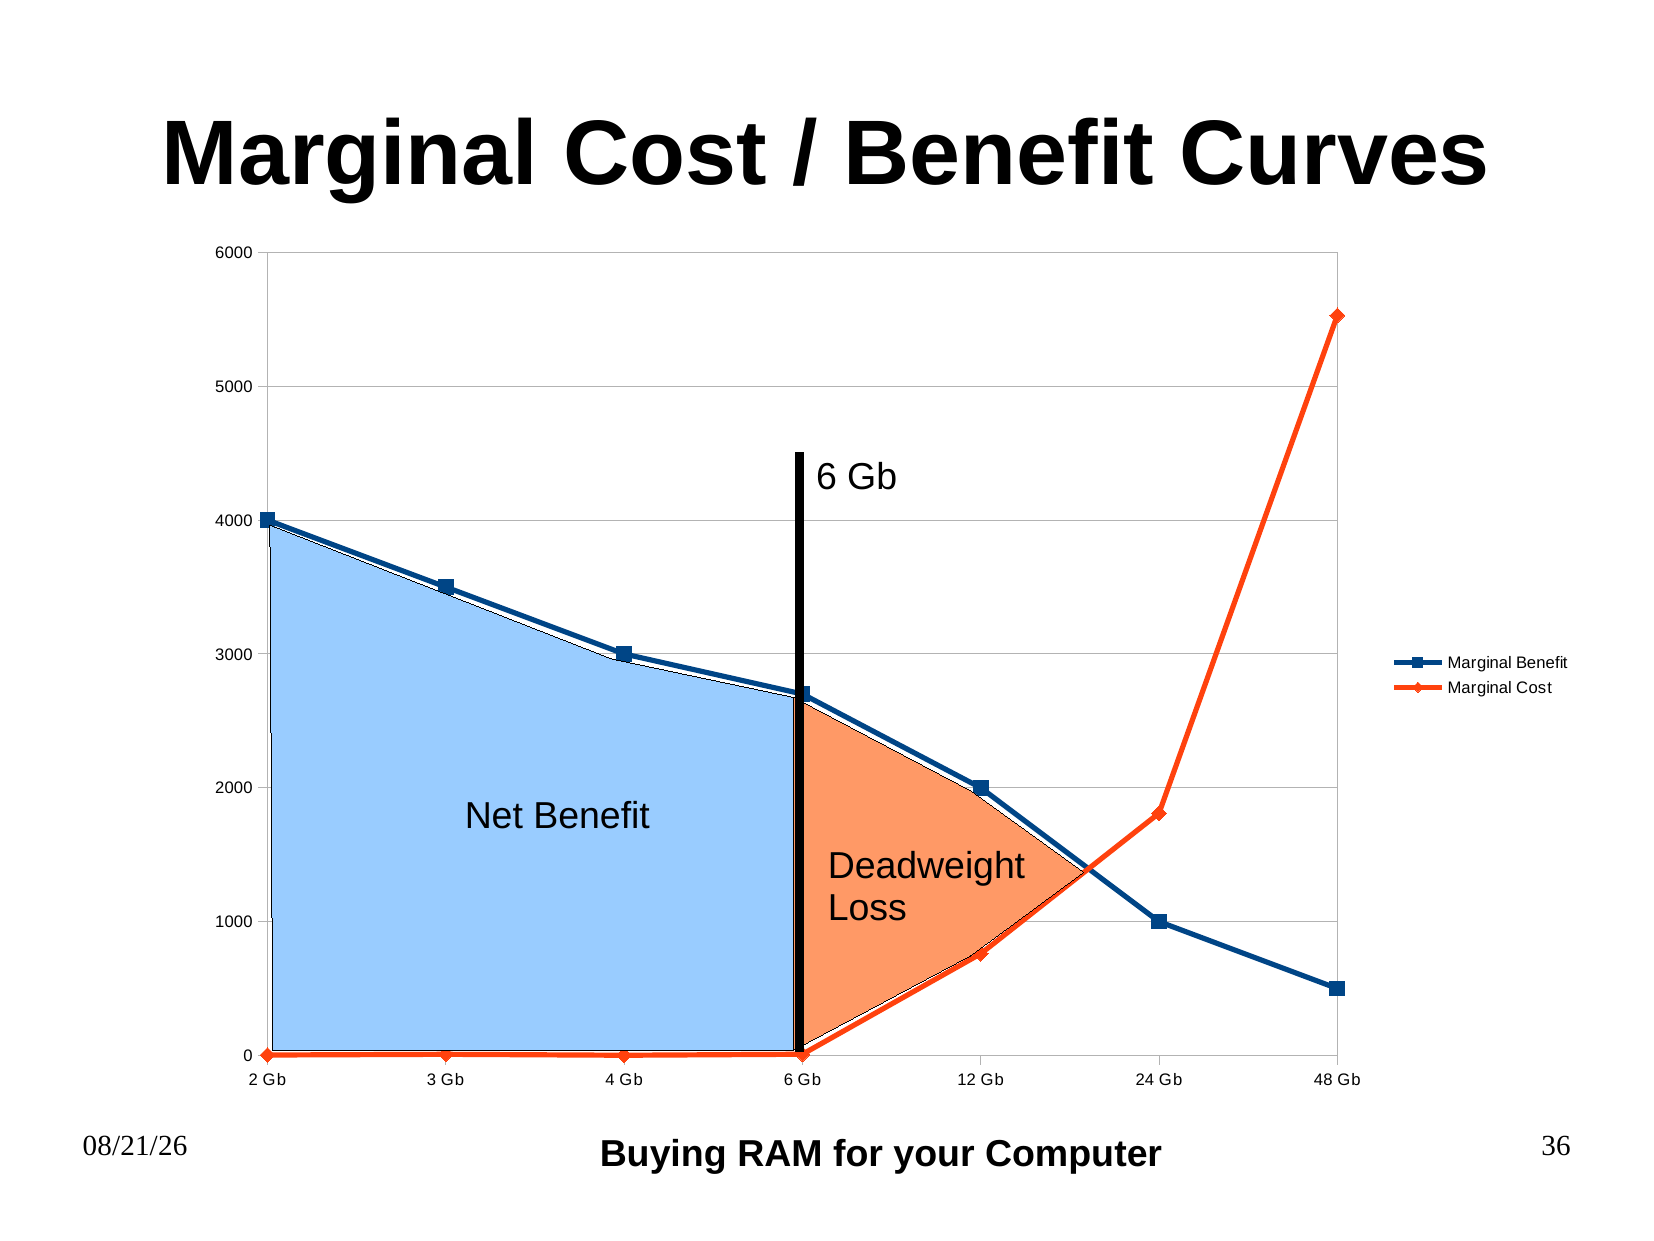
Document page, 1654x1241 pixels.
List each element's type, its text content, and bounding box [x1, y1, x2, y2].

text_box [804, 702, 1034, 1045]
text_box [269, 525, 795, 1051]
title Marginal Cost / Benefit Curves [82, 49, 1571, 257]
text_box Net Benefit [450, 787, 713, 845]
chart [187, 225, 1576, 1126]
text_box [1076, 866, 1084, 878]
text_box 6 Gb [801, 447, 914, 505]
text_box Deadweight Loss [813, 836, 1076, 936]
text_box Buying RAM for your Computer [300, 1126, 1463, 1182]
